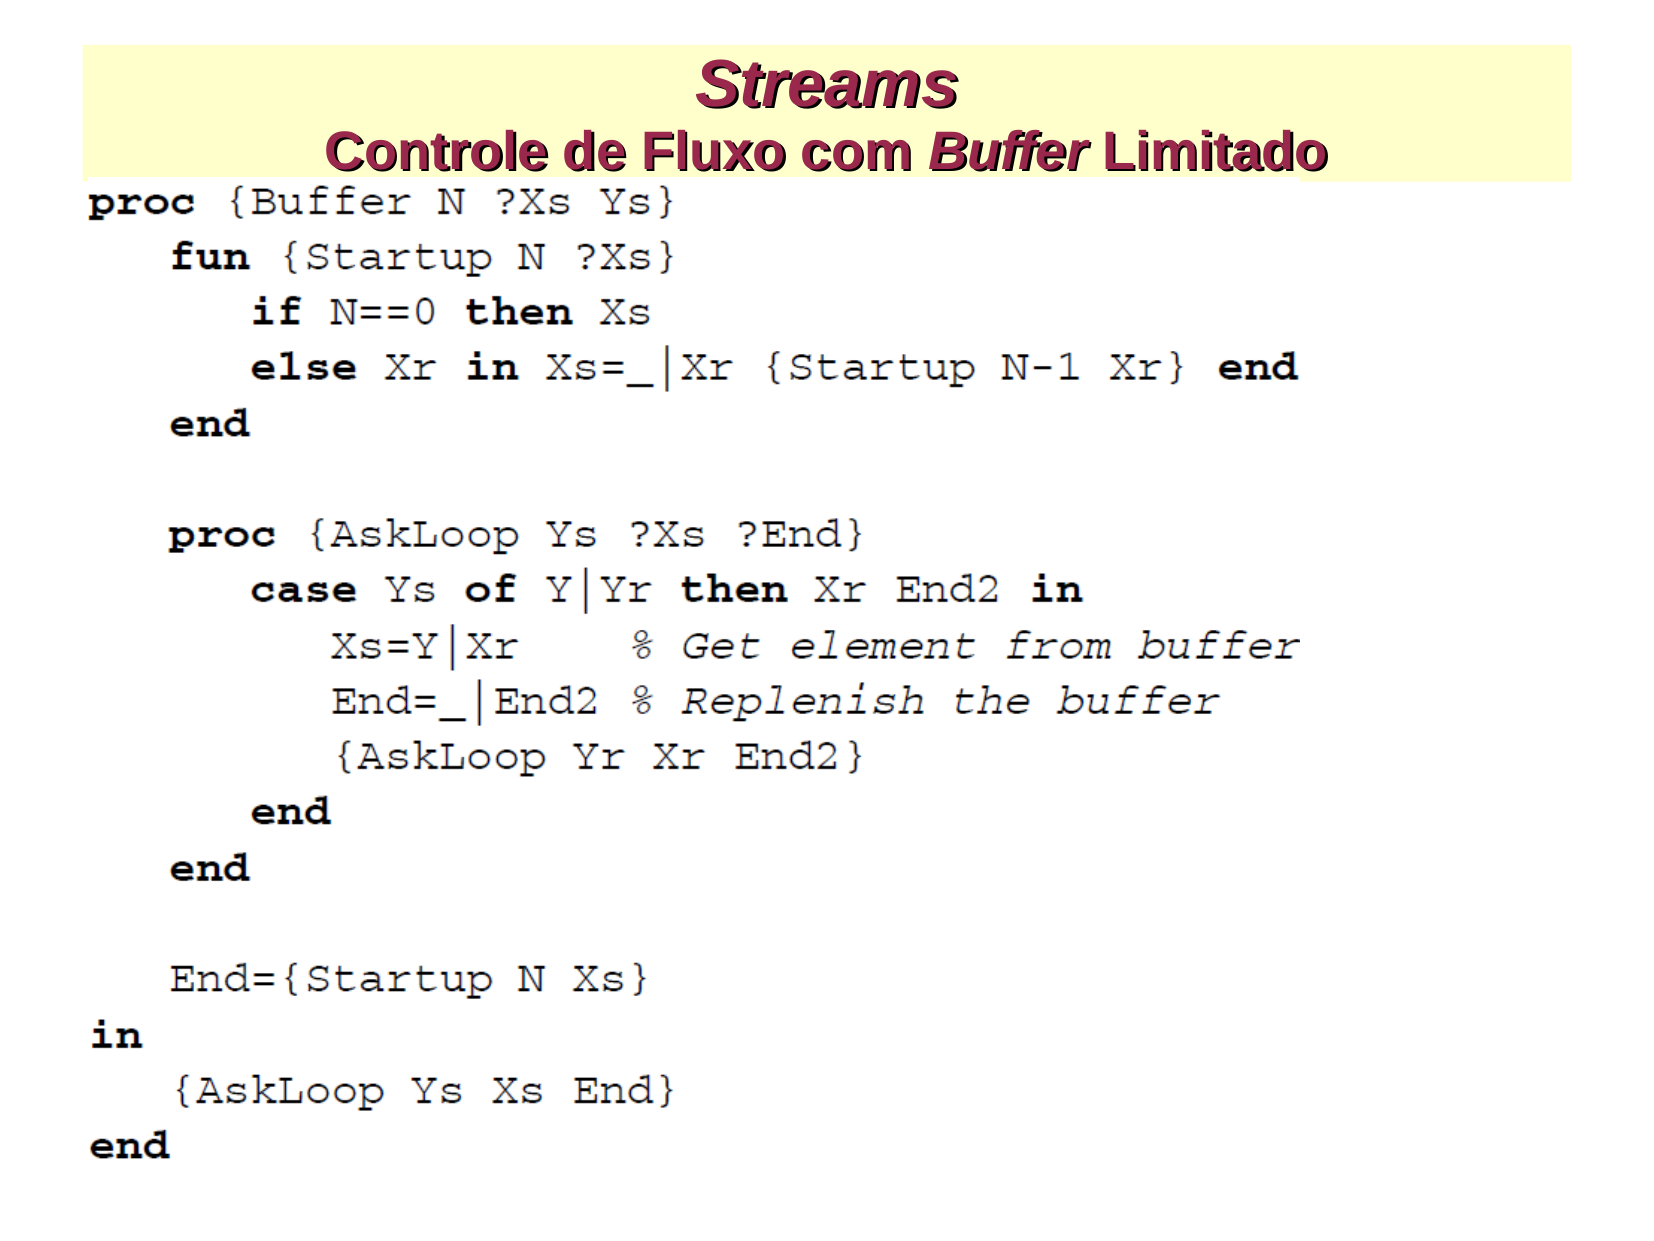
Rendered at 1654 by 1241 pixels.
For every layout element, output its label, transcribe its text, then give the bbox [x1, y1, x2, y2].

picture [88, 177, 1300, 1163]
title Streams Controle de Fluxo com Buffer Limitado [82, 44, 1571, 182]
